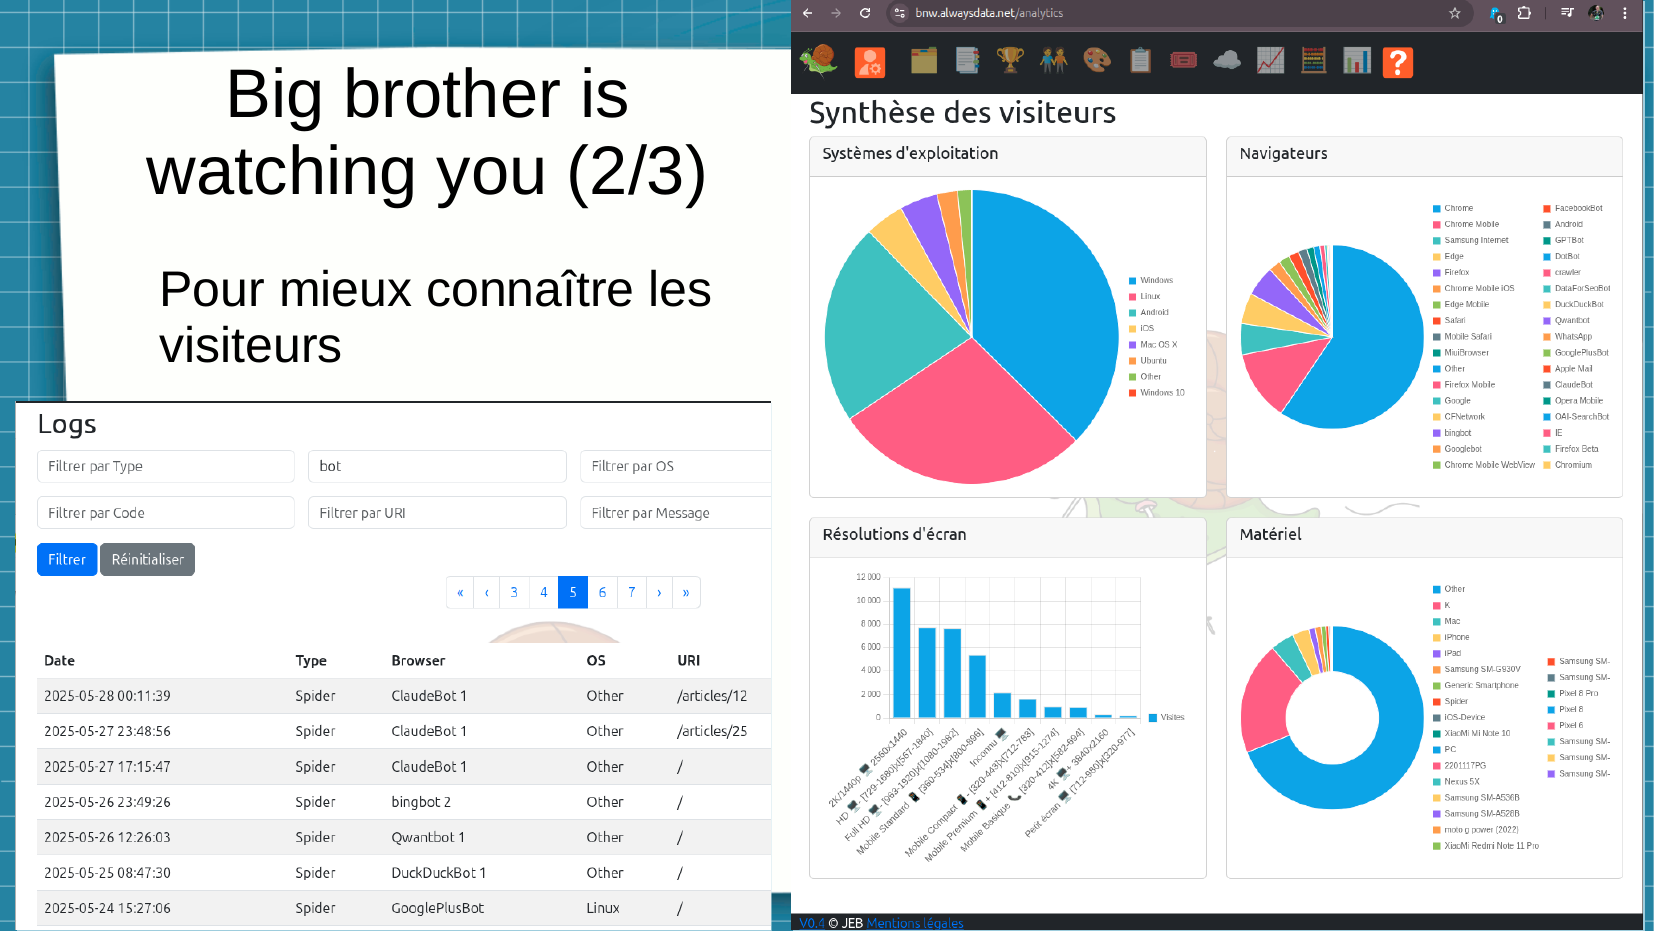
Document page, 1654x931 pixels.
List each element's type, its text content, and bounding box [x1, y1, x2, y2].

list Pour mieux connaître les visiteurs [88, 261, 768, 397]
picture [0, 0, 1654, 931]
title Big brother is watching you (2/3) [82, 54, 773, 211]
